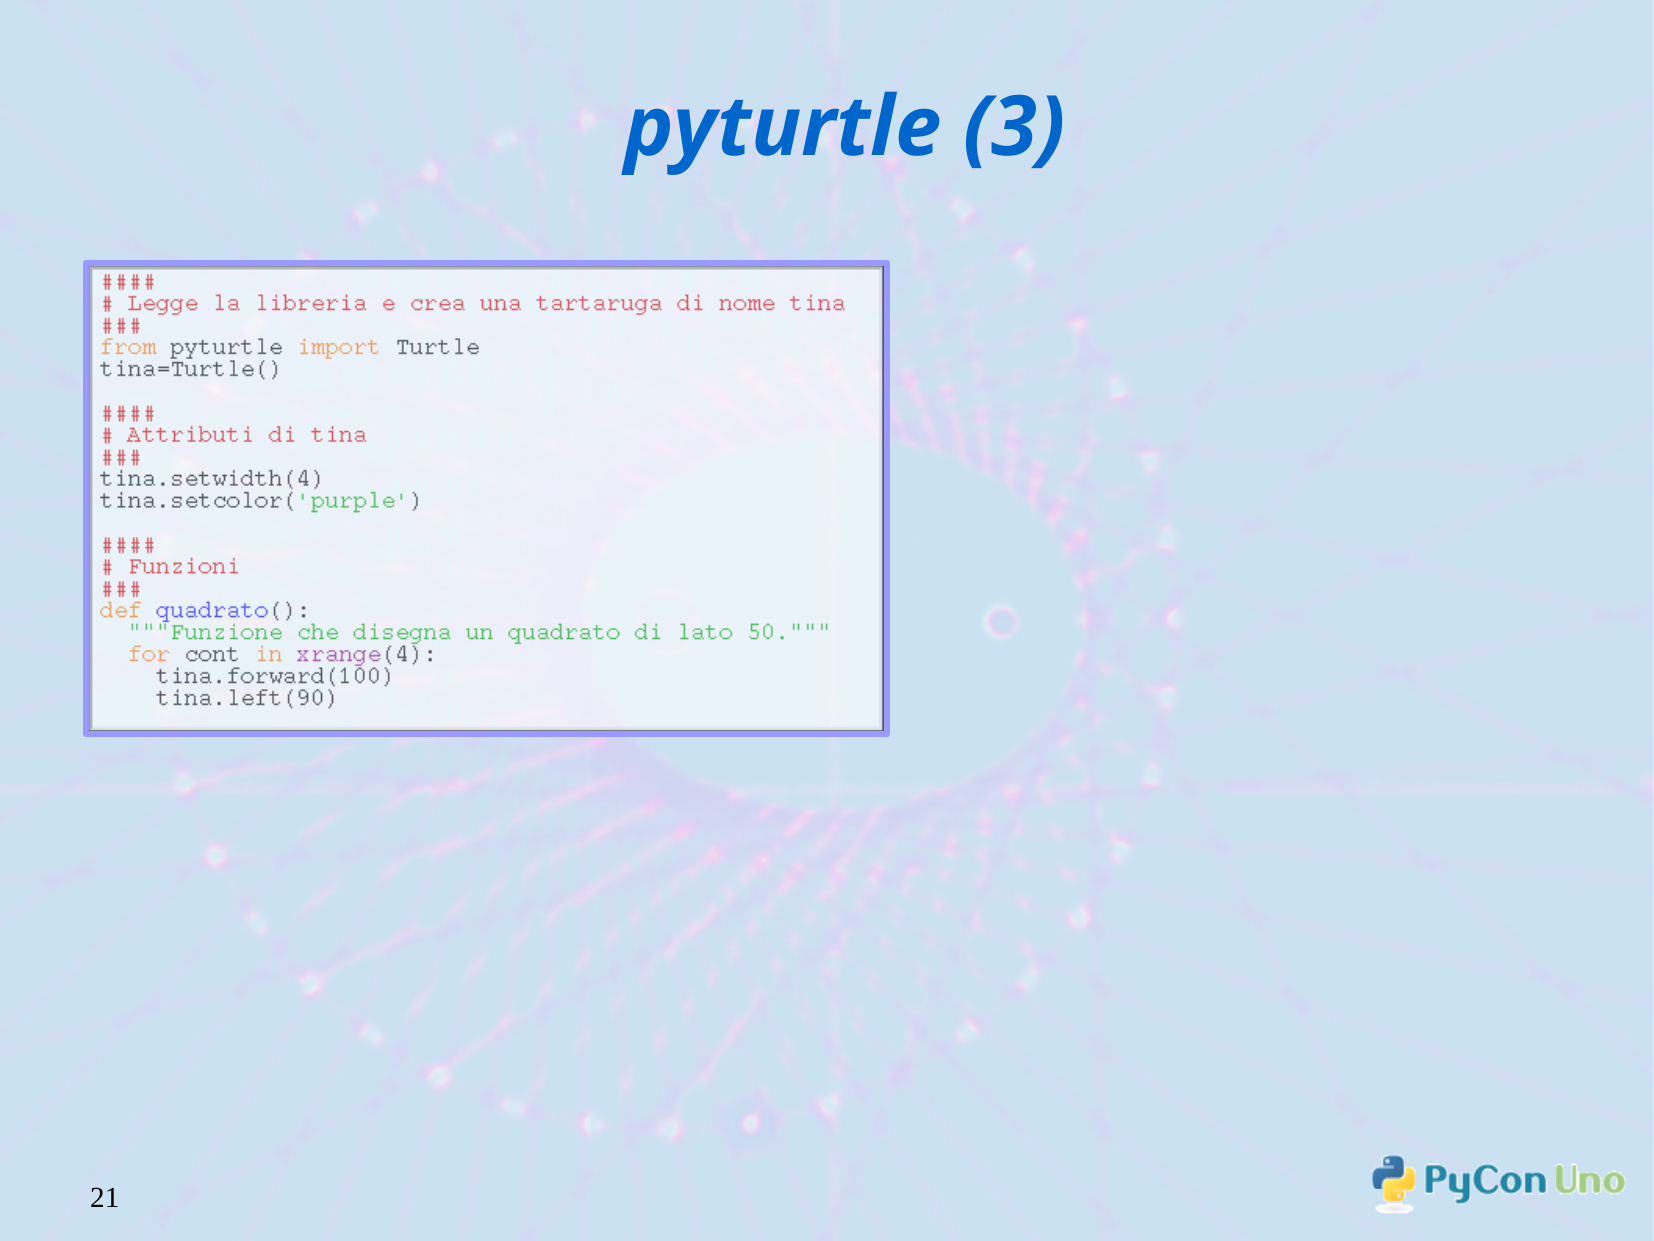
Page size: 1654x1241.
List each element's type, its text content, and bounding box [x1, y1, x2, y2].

title pyturtle (3) [139, 19, 1552, 227]
picture [0, 0, 1654, 1241]
